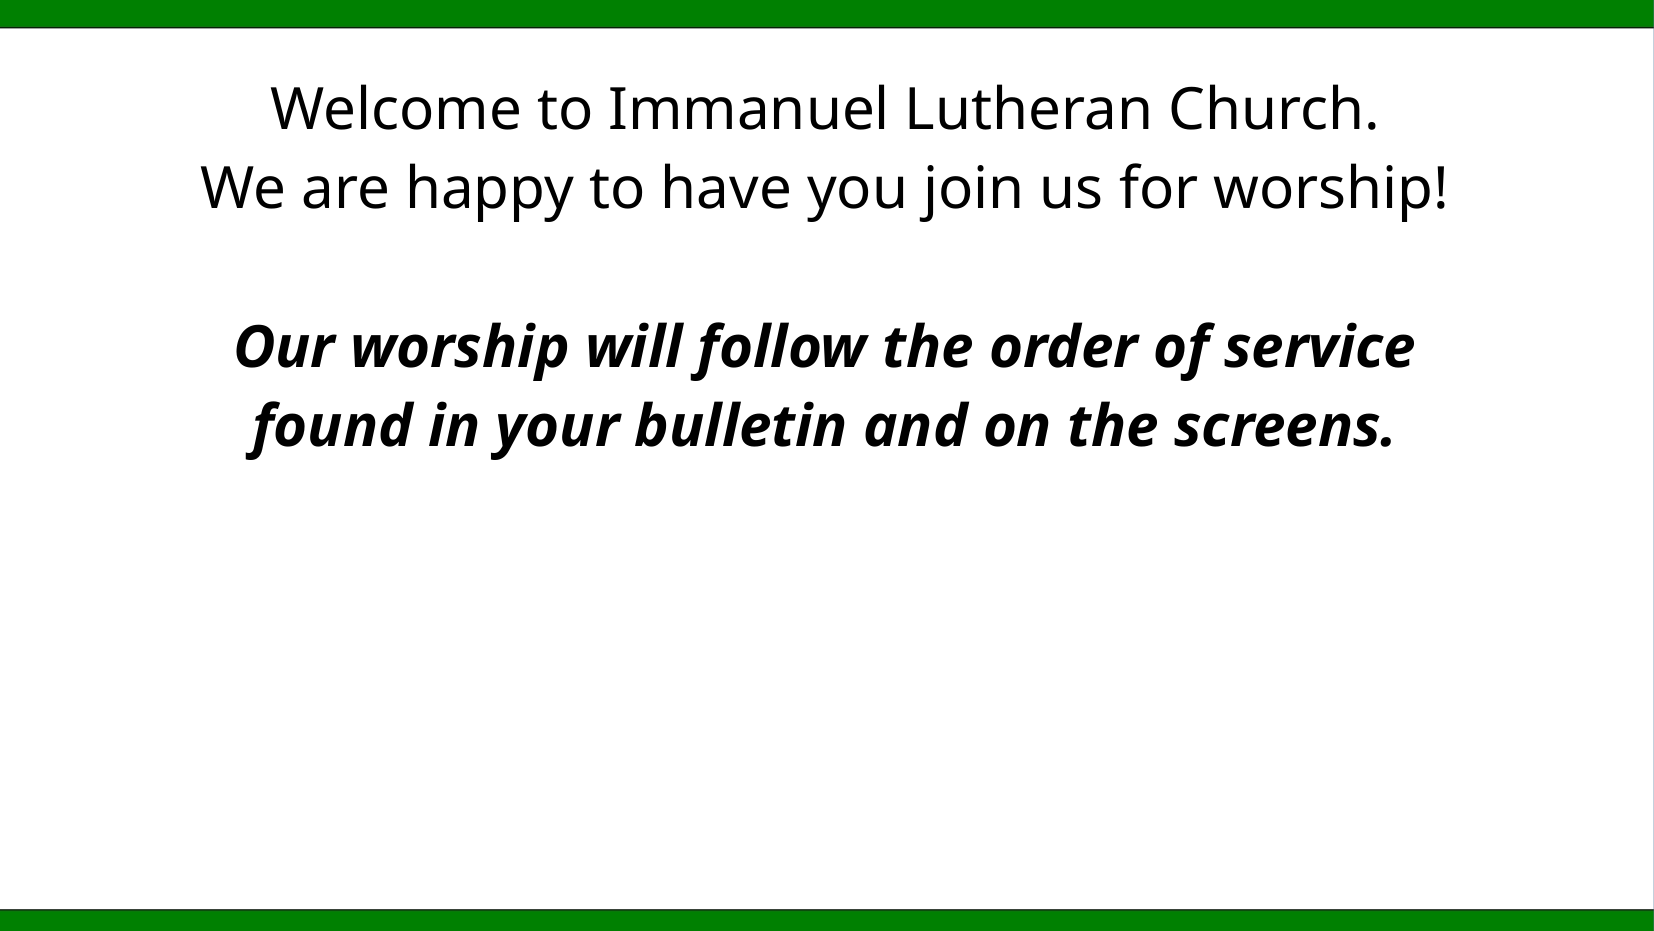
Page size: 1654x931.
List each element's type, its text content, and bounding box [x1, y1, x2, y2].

text_box Welcome to Immanuel Lutheran Church. We are happy to have you join us for worship! Our worship will follow the order of service found in your bulletin and on the screens. [105, 60, 1546, 606]
picture [0, 0, 1654, 931]
